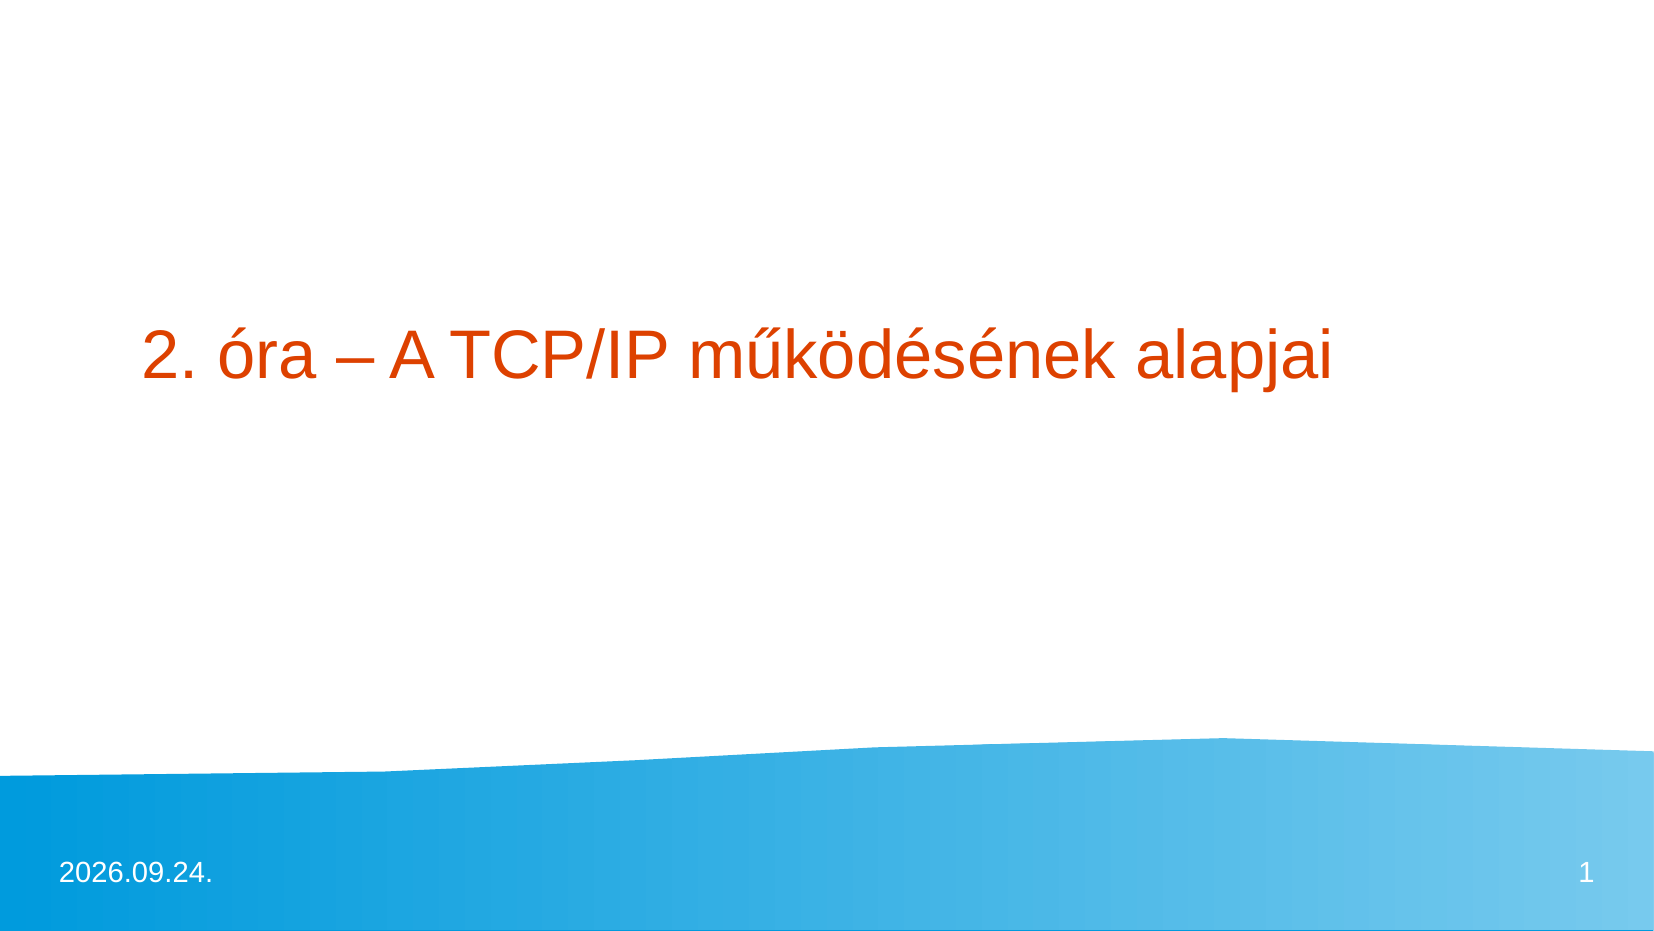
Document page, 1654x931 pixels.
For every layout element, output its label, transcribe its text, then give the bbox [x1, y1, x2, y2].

title 2. óra – A TCP/IP működésének alapjai [0, 265, 1477, 443]
